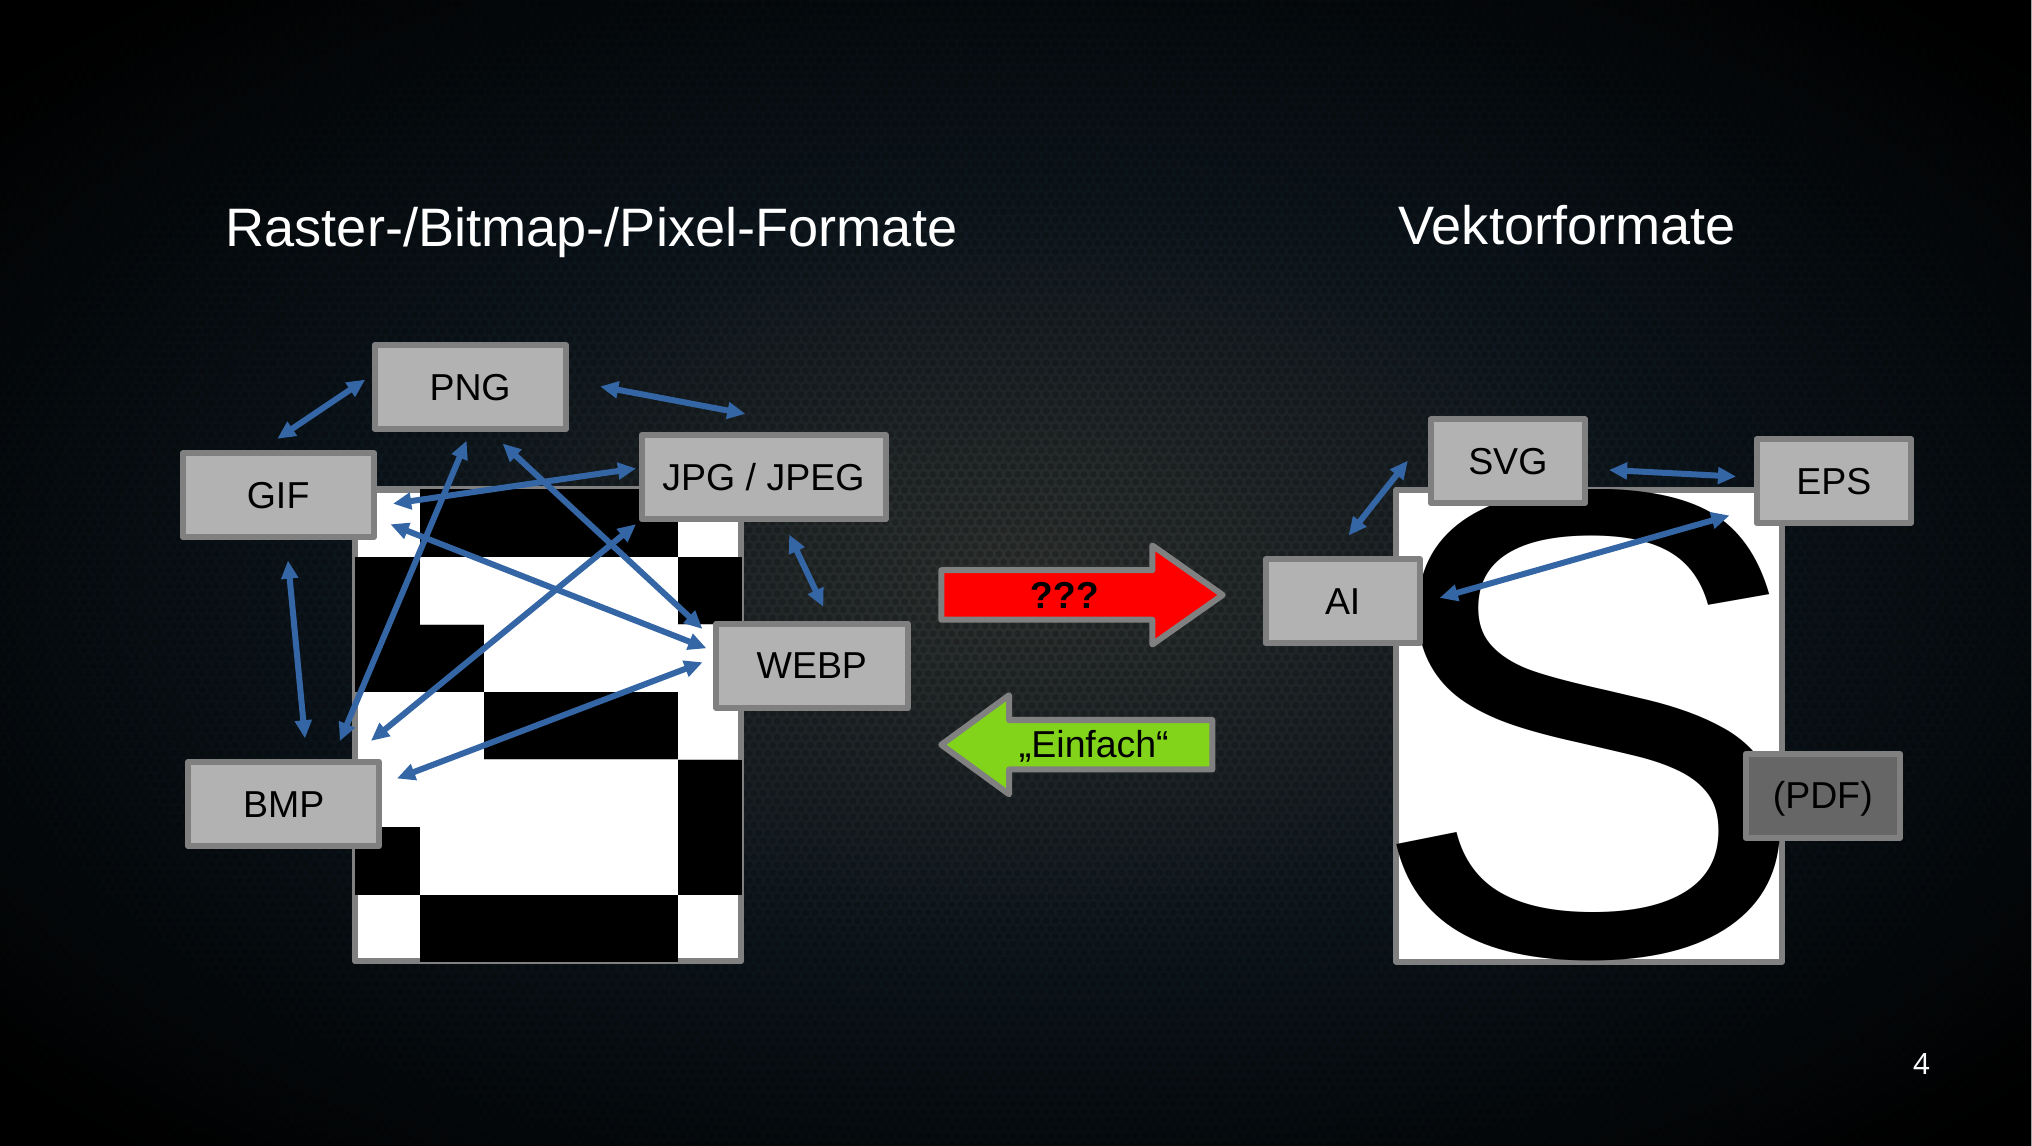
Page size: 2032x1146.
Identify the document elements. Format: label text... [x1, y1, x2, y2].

text_box PNG [374, 345, 566, 430]
text_box AI [1265, 559, 1420, 644]
text_box Raster-/Bitmap-/Pixel-Formate [183, 154, 1000, 301]
picture [0, 0, 2032, 1146]
text_box ??? [941, 545, 1223, 645]
text_box (PDF) [1745, 753, 1901, 838]
text_box „Einfach“ [941, 695, 1213, 795]
text_box Vektorformate [1229, 152, 1905, 299]
text_box EPS [1756, 439, 1912, 524]
text_box BMP [188, 762, 380, 847]
text_box SVG [1430, 419, 1586, 504]
text_box JPG / JPEG [641, 435, 886, 520]
text_box WEBP [716, 623, 908, 708]
text_box GIF [182, 453, 374, 538]
